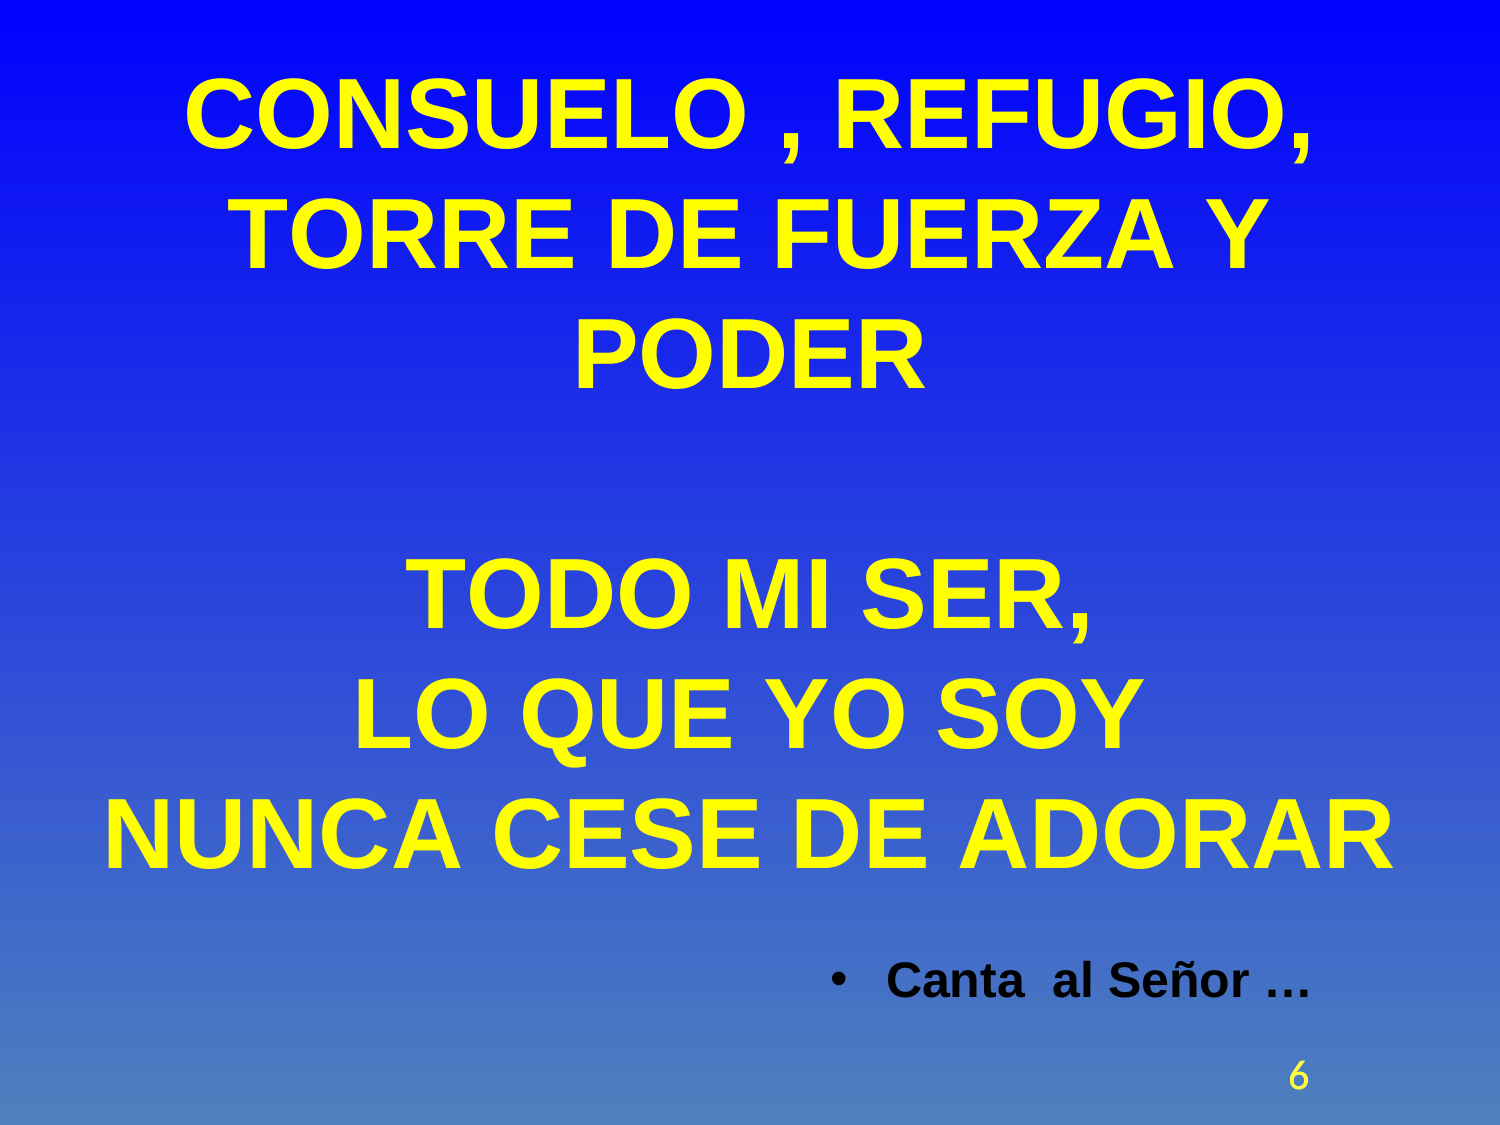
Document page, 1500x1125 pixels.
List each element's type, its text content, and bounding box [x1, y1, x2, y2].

text_box CONSUELO , REFUGIO, TORRE DE FUERZA Y PODER TODO MI SER, LO QUE YO SOY NUNCA CESE DE ADORAR [75, 374, 1426, 563]
text_box <número> [974, 1042, 1325, 1103]
text_box Canta al Señor … [525, 940, 1329, 1012]
